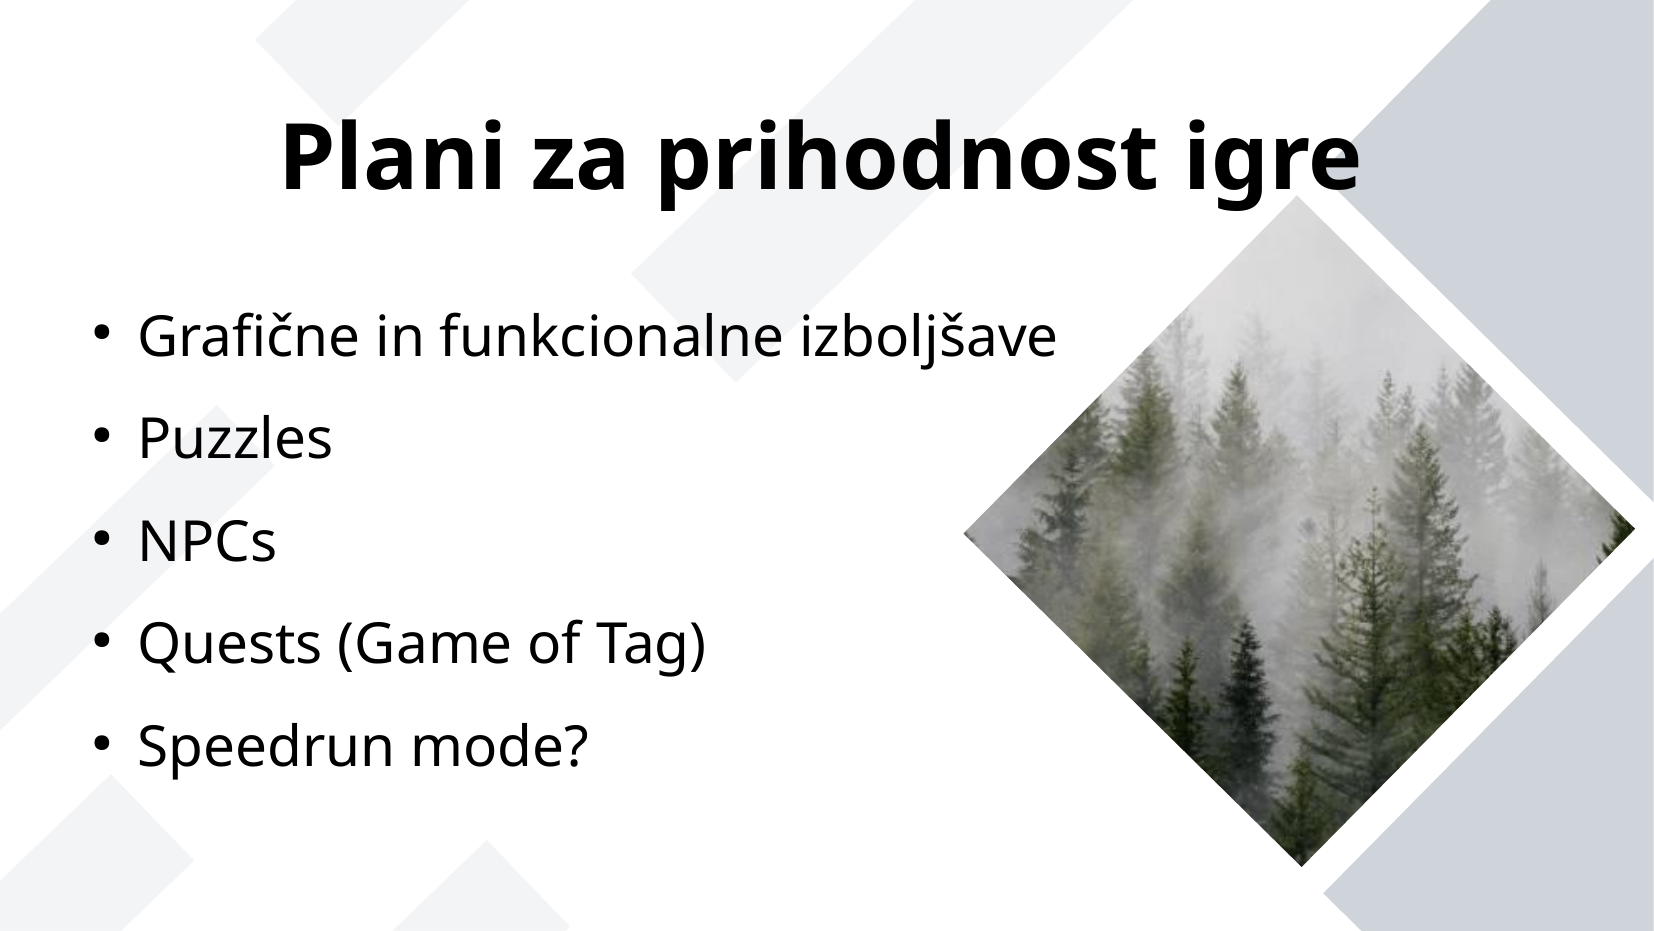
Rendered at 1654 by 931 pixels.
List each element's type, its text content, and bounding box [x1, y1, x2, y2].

text_box [1088, 233, 1636, 867]
list Grafične in funkcionalne izboljšave Puzzles NPCs Quests (Game of Tag) Speedrun mode? [76, 295, 1088, 835]
title Plani za prihodnost igre [76, 76, 1565, 233]
